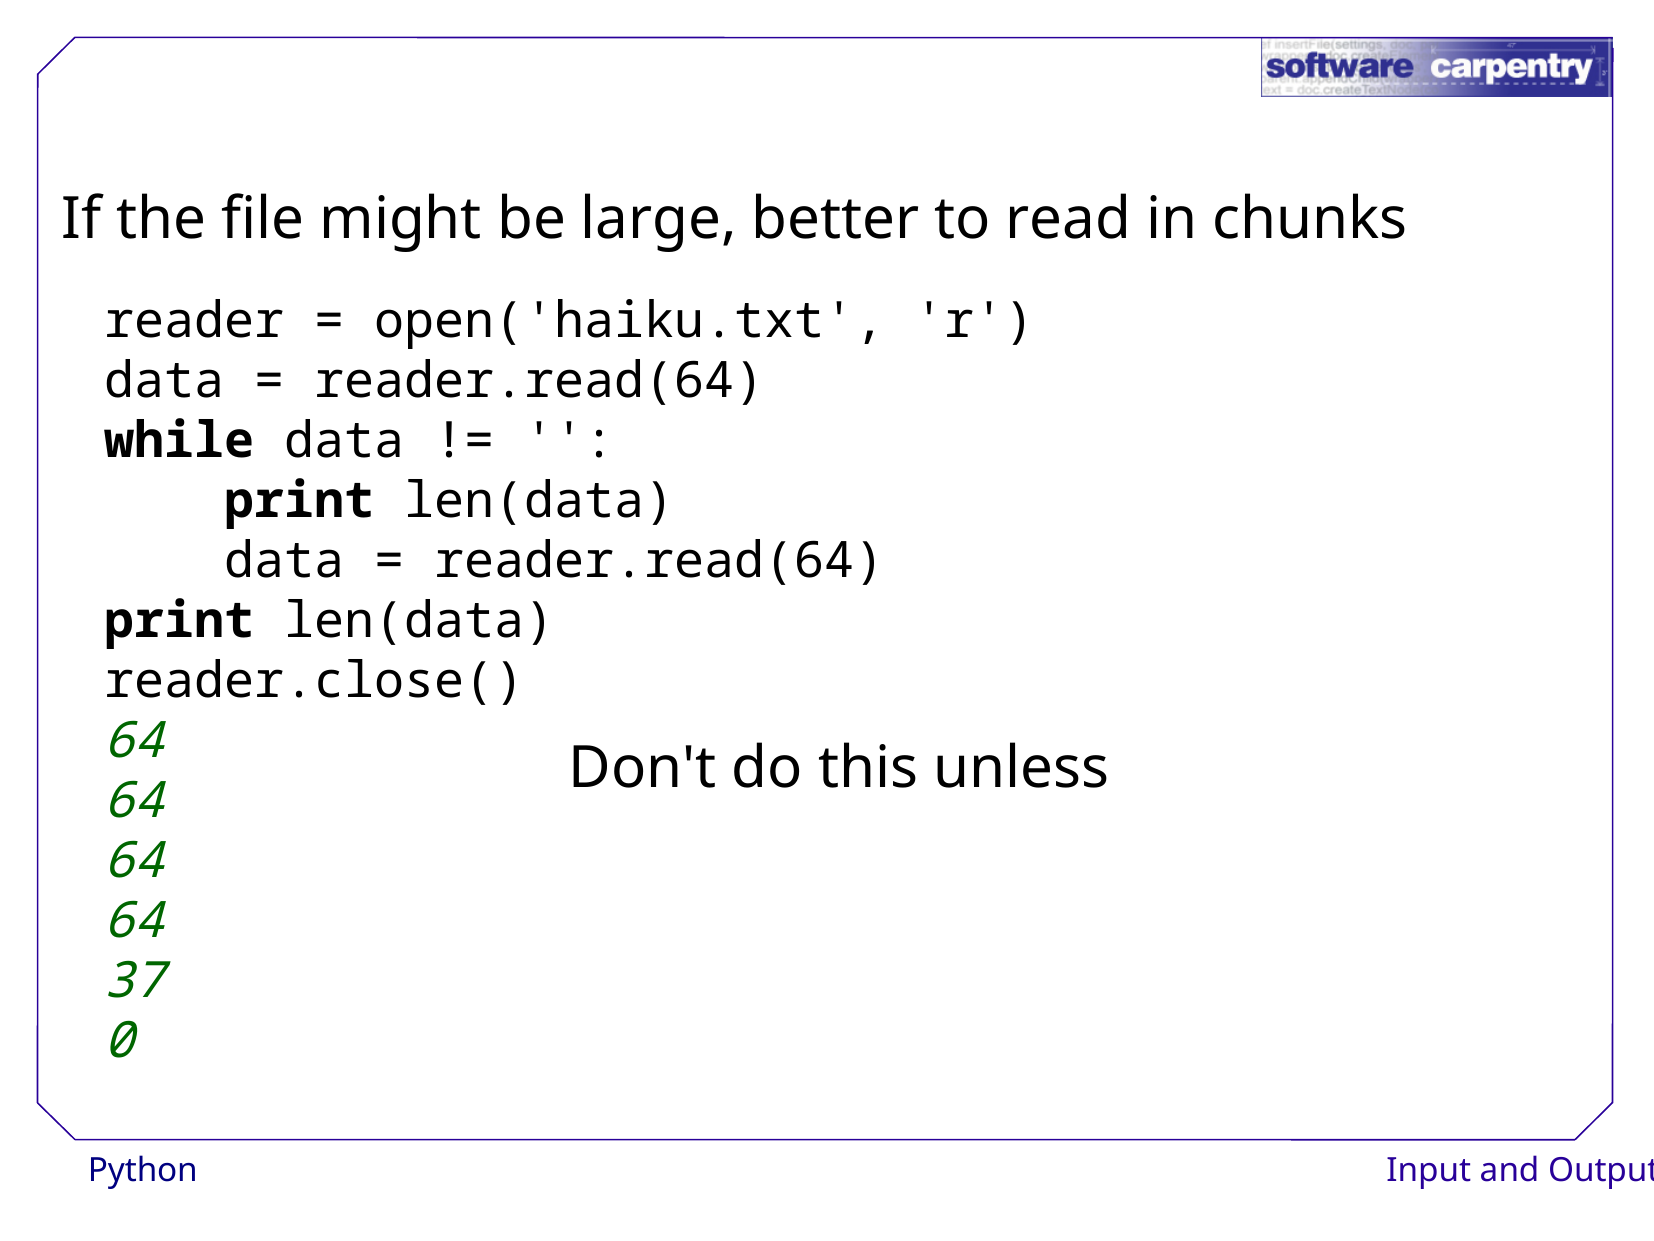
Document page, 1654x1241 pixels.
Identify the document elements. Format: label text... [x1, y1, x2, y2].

picture [1261, 39, 1613, 97]
text_box Don't do this unless [554, 686, 1275, 807]
text_box If the file might be large, better to read in chunks [47, 138, 1573, 259]
text_box reader = open('haiku.txt', 'r') data = reader.read(64) while data != '': print len(data) data = reader.read(64) print len(data) reader.close() 64 64 64 64 37 0 [89, 279, 1512, 1096]
